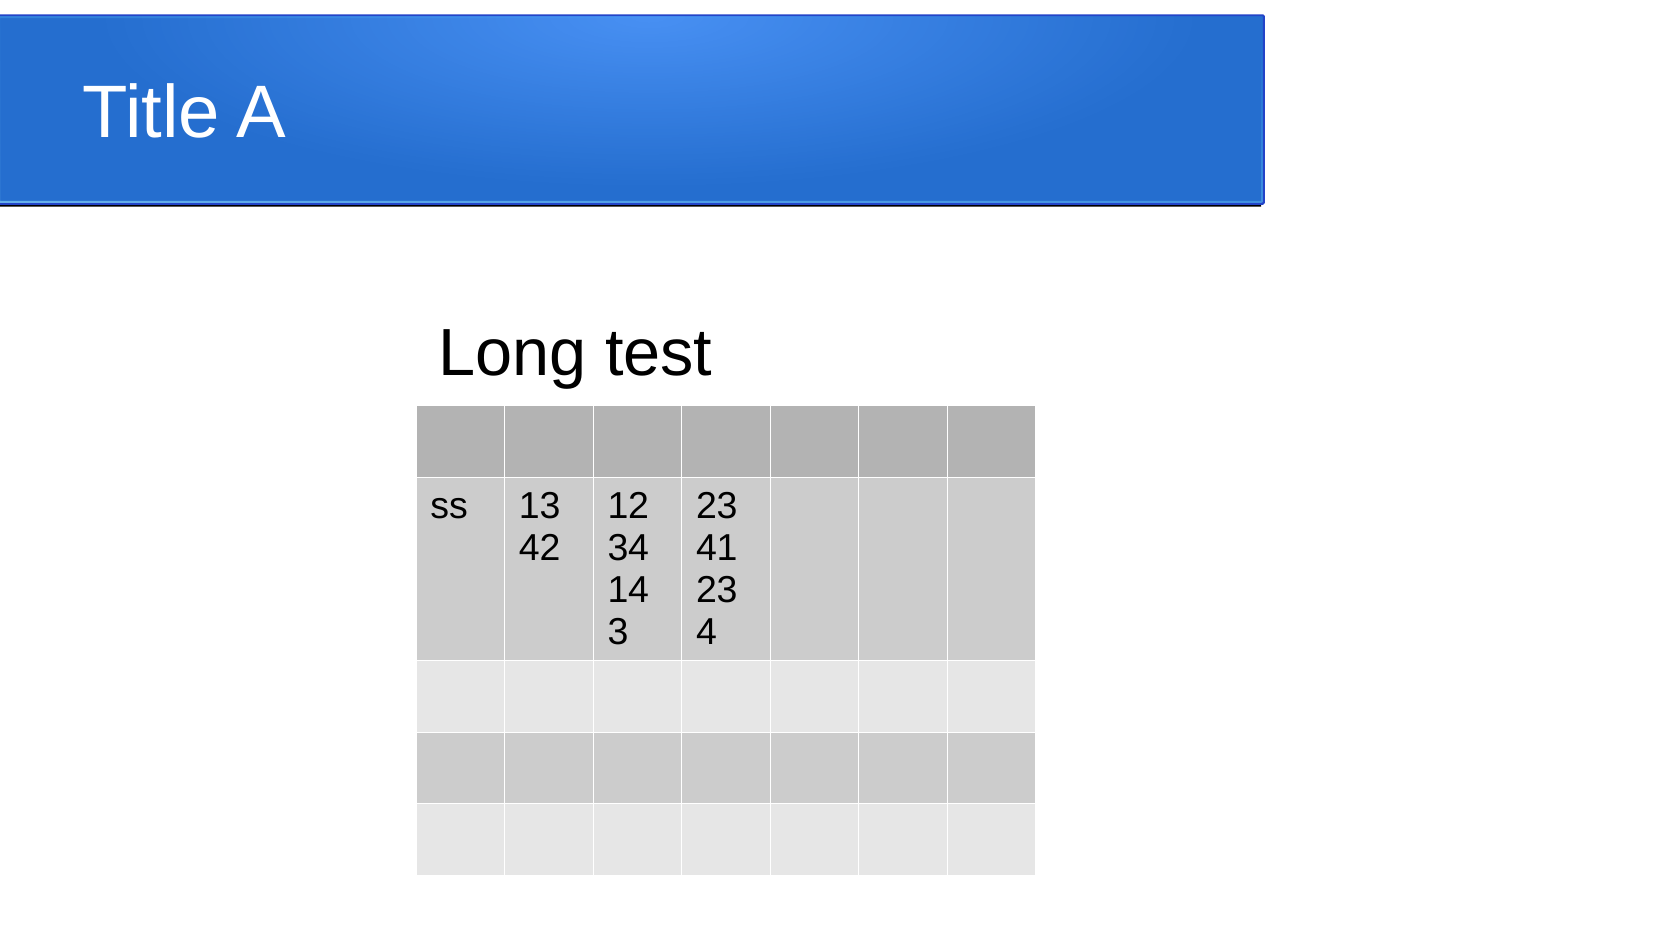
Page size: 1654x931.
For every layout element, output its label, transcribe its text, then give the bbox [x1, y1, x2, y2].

table_cell [948, 661, 1035, 732]
table_cell [771, 478, 858, 660]
table_header [594, 406, 681, 477]
table_cell [594, 804, 681, 875]
table_cell [859, 661, 947, 732]
table_cell [948, 478, 1035, 660]
table_cell [682, 804, 770, 875]
subtitle Long test [75, 180, 1096, 526]
table_cell [417, 661, 504, 732]
table_header [948, 406, 1035, 477]
table_cell [948, 733, 1035, 803]
table_header [859, 406, 947, 477]
table_cell [859, 733, 947, 803]
table_cell [859, 804, 947, 875]
title Title A [82, 35, 1235, 189]
table_header [771, 406, 858, 477]
table_cell [771, 804, 858, 875]
table_cell 1342 [505, 478, 593, 660]
table_cell [594, 661, 681, 732]
table_cell [594, 733, 681, 803]
table_cell [771, 661, 858, 732]
table_cell [417, 733, 504, 803]
table_cell [682, 733, 770, 803]
table_cell 1234143 [594, 478, 681, 660]
table_cell [417, 804, 504, 875]
table_cell [948, 804, 1035, 875]
table_cell [505, 661, 593, 732]
table_cell 2341234 [682, 478, 770, 660]
table_cell [771, 733, 858, 803]
table_header [417, 406, 504, 477]
table_cell [859, 478, 947, 660]
table_cell [682, 661, 770, 732]
table_header [682, 406, 770, 477]
table_header [505, 406, 593, 477]
table_cell [505, 804, 593, 875]
table_cell [505, 733, 593, 803]
table_cell ss [417, 478, 504, 660]
